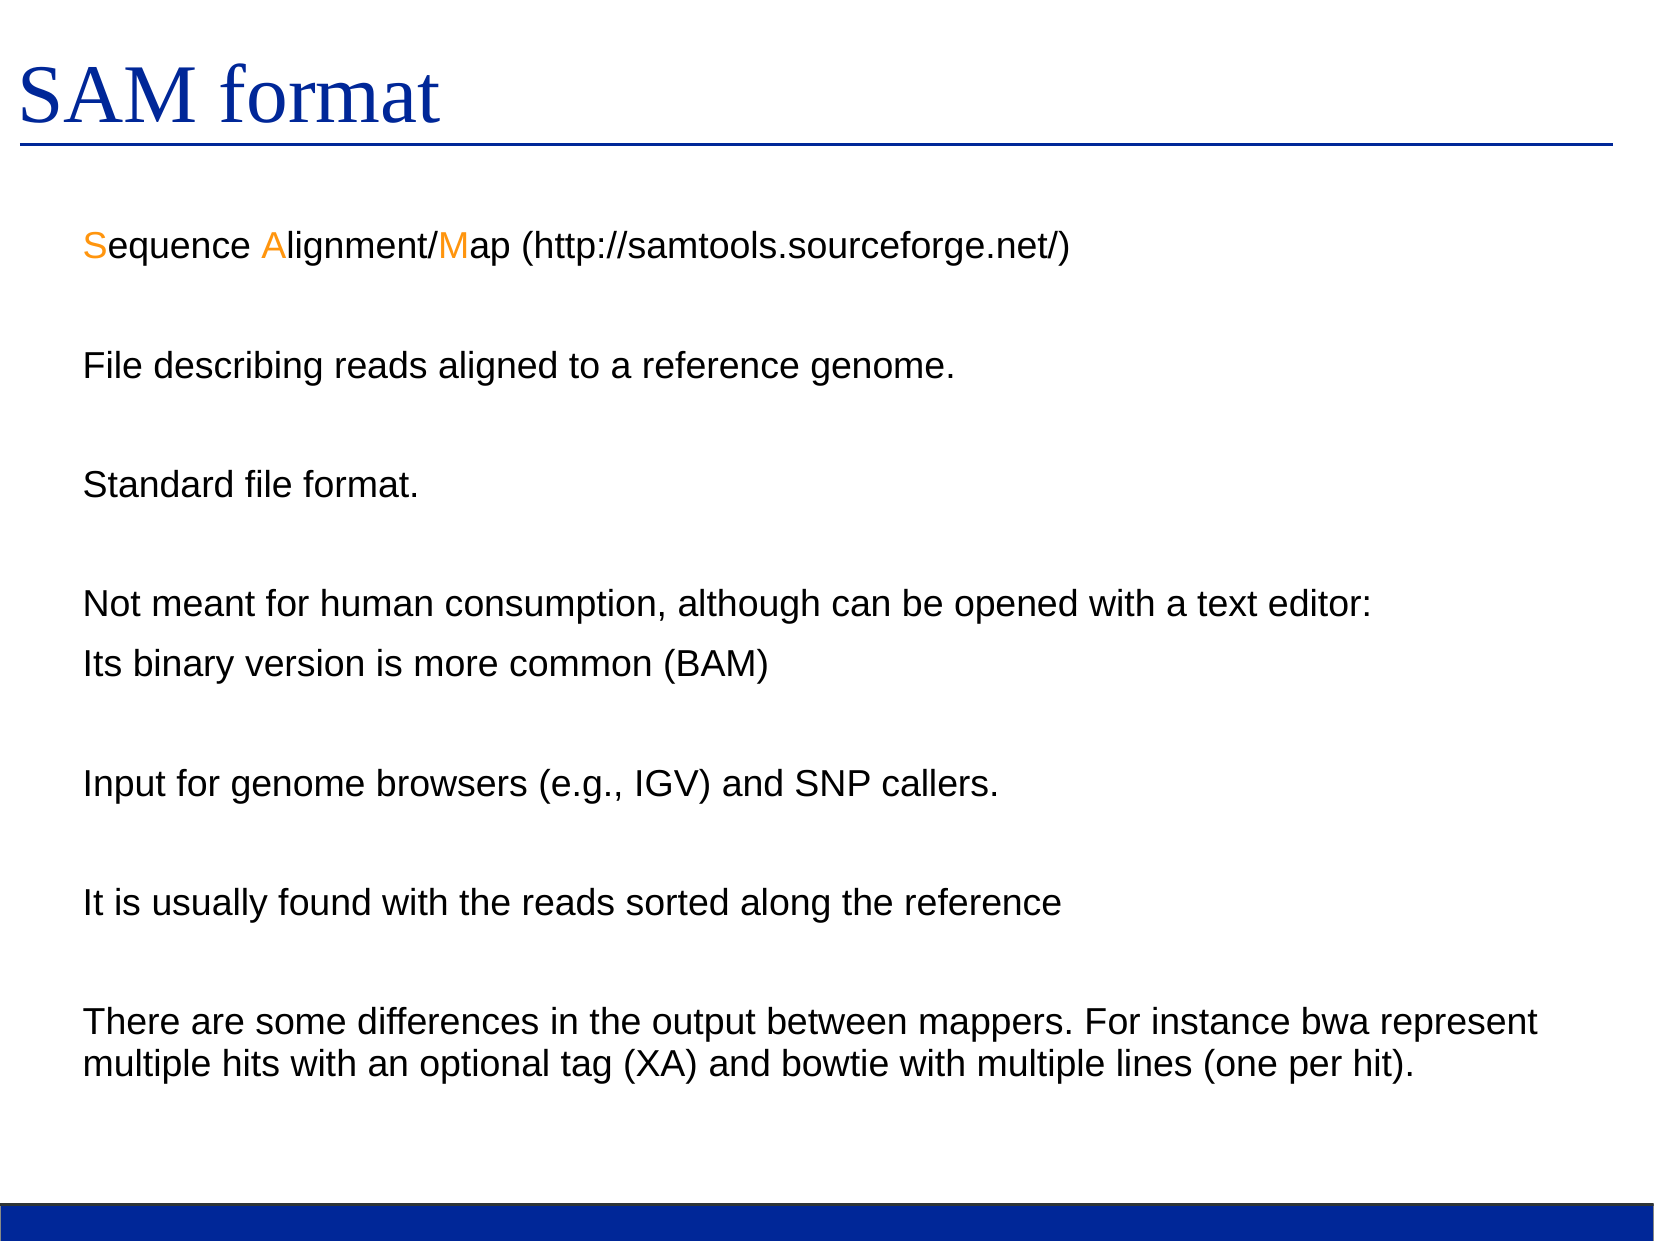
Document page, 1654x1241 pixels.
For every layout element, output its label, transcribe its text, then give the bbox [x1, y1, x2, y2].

list Sequence Alignment/Map (http://samtools.sourceforge.net/) File describing reads aligned to a reference genome. Standard file format. Not meant for human consumption, although can be opened with a text editor: Its binary version is more common (BAM) Input for genome browsers (e.g., IGV) and SNP callers. It is usually found with the reads sorted along the reference There are some differences in the output between mappers. For instance bwa represent multiple hits with an optional tag (XA) and bowtie with multiple lines (one per hit). [82, 224, 1571, 1109]
title SAM format [17, 0, 1589, 198]
